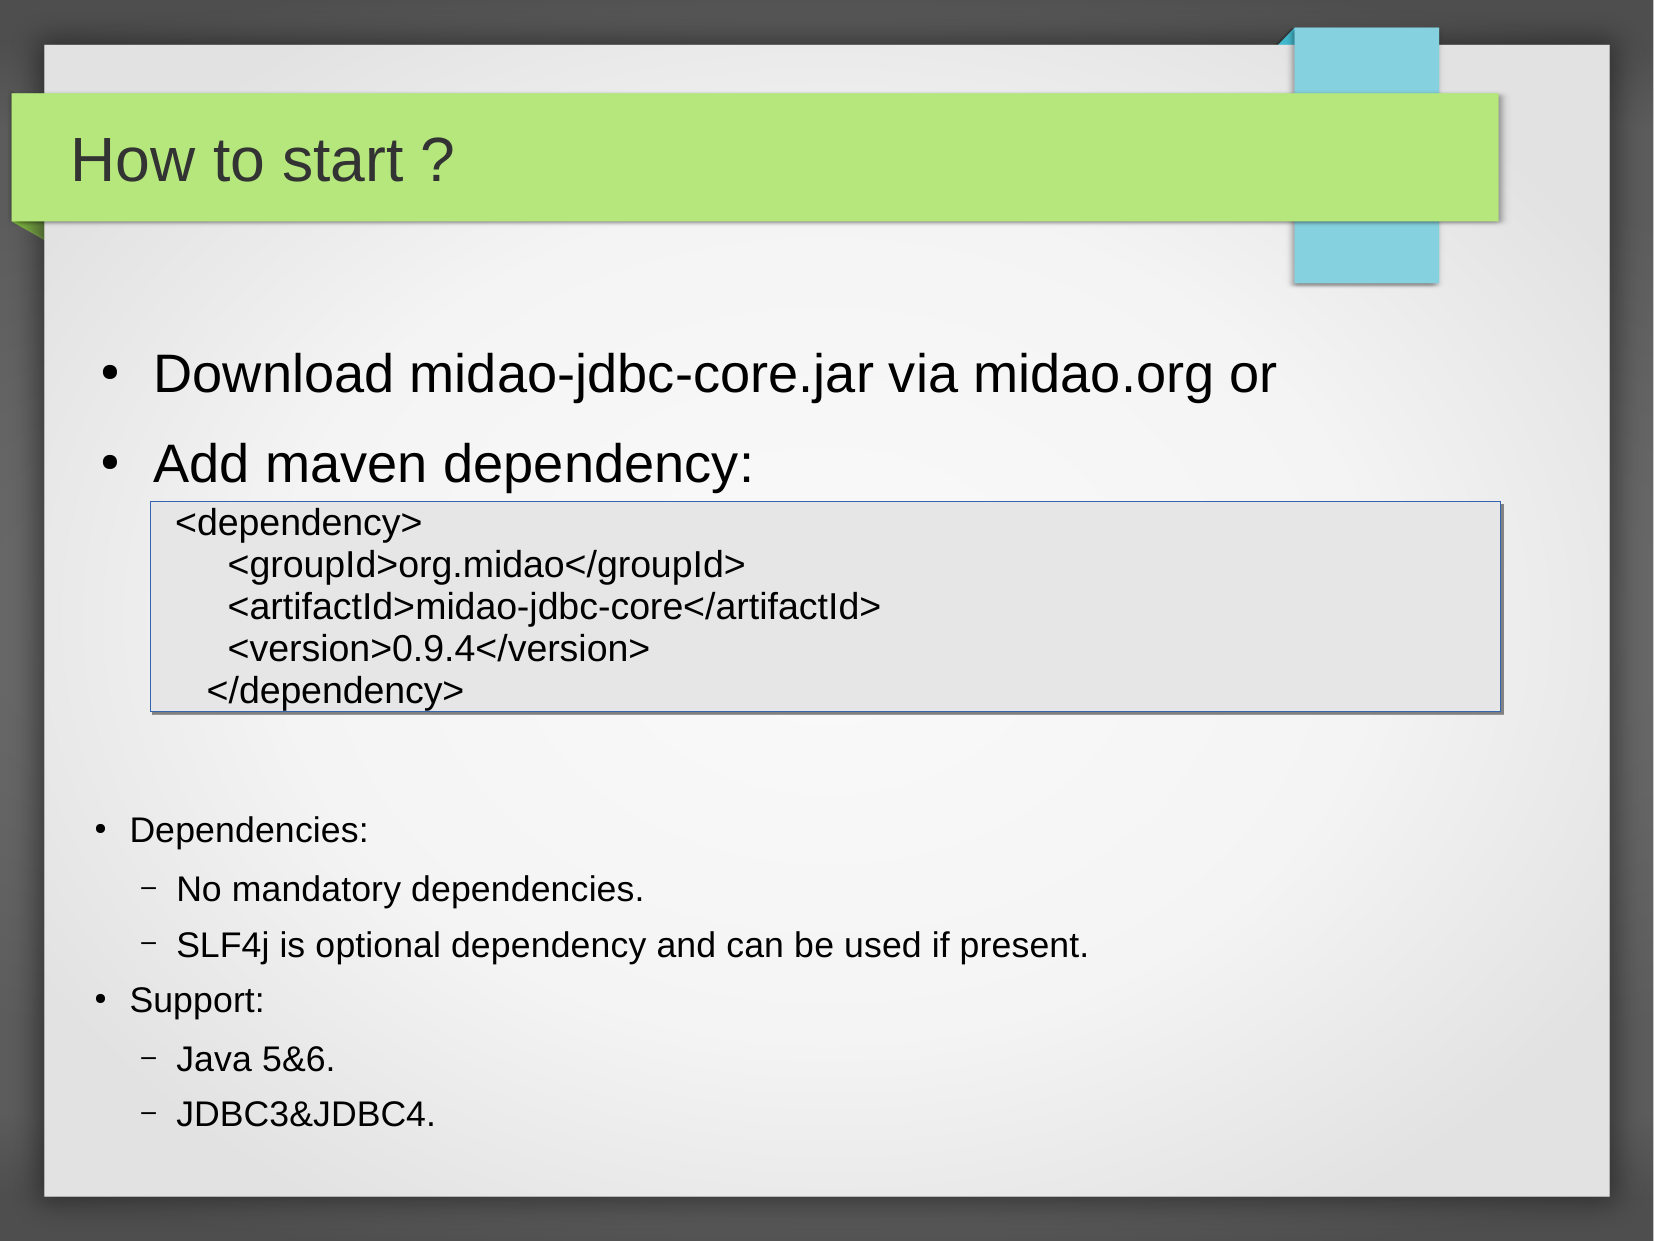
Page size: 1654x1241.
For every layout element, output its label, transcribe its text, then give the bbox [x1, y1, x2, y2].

picture [0, 0, 1654, 1241]
list Download midao-jdbc-core.jar via midao.org or Add maven dependency: [82, 343, 1538, 502]
text_box <dependency> <groupId>org.midao</groupId> <artifactId>midao-jdbc-core</artifactId> <version>0.9.4</version> </dependency> [150, 501, 1501, 712]
title How to start ? [70, 106, 1229, 213]
list Dependencies: No mandatory dependencies. SLF4j is optional dependency and can be used if present. Support: Java 5&6. JDBC3&JDBC4. [82, 810, 1538, 1141]
